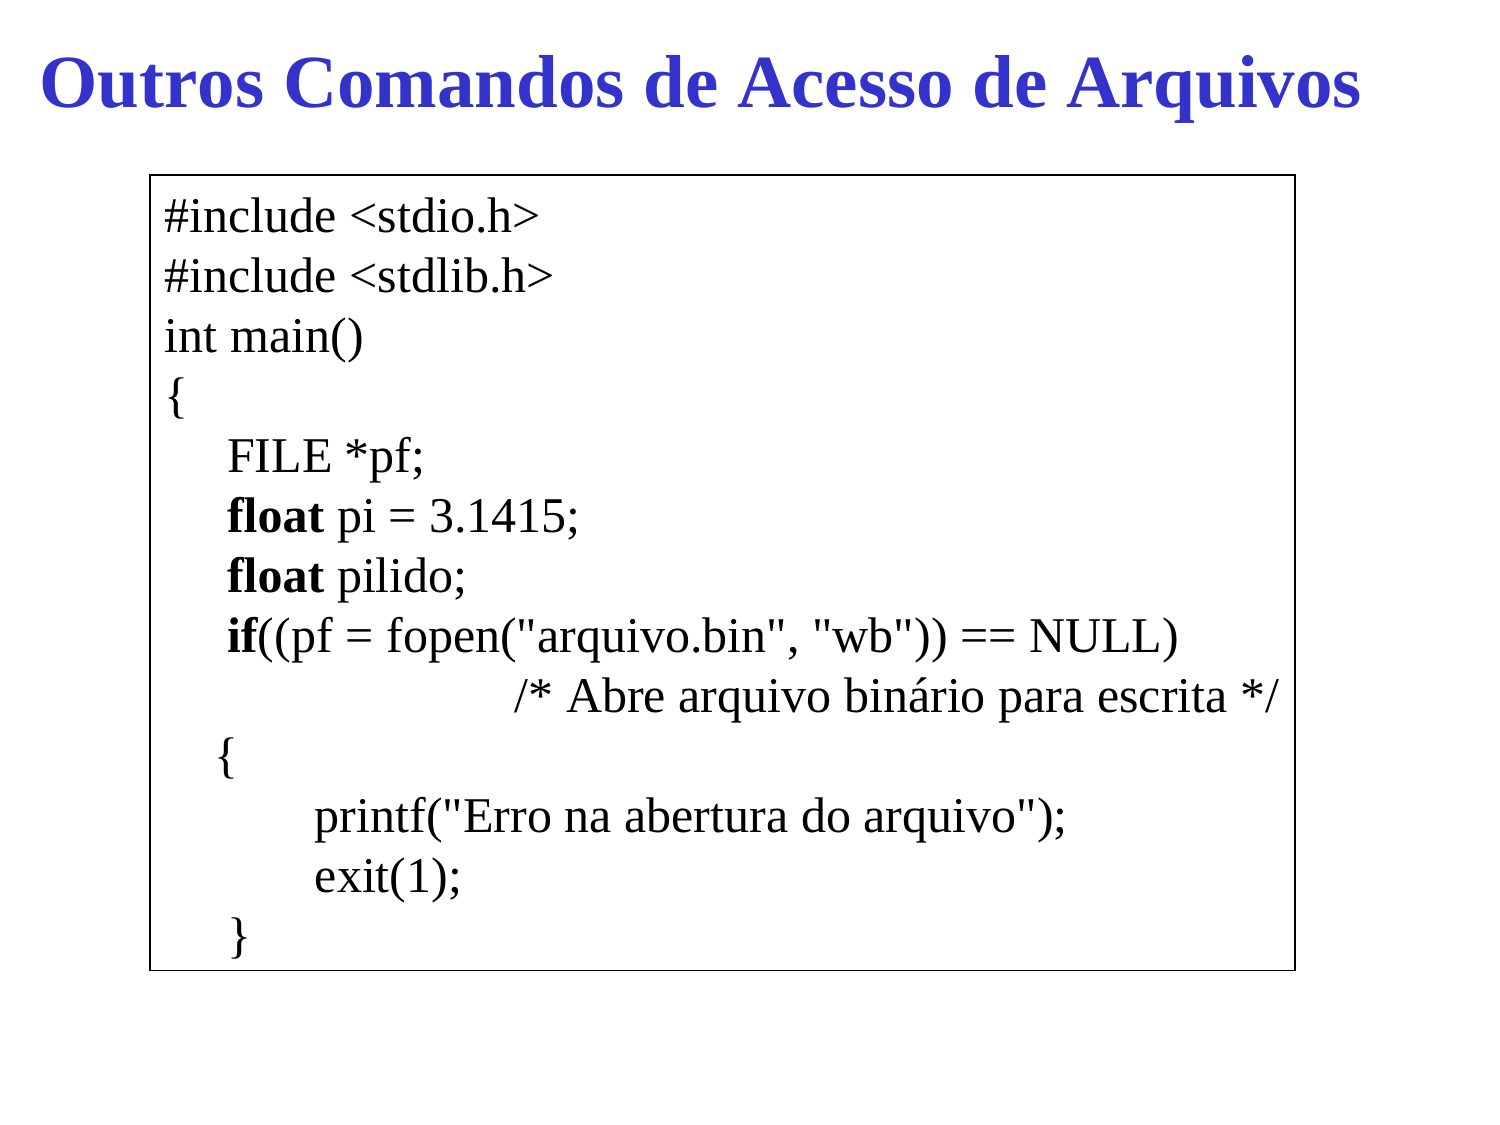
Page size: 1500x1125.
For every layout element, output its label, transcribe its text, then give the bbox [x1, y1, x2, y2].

text_box Outros Comandos de Acesso de Arquivos [24, 24, 1379, 131]
text_box #include <stdio.h> #include <stdlib.h> int main() { FILE *pf; float pi = 3.1415; float pilido; if((pf = fopen("arquivo.bin", "wb")) == NULL) /* Abre arquivo binário para escrita */ { printf("Erro na abertura do arquivo"); exit(1); } [149, 174, 1295, 971]
